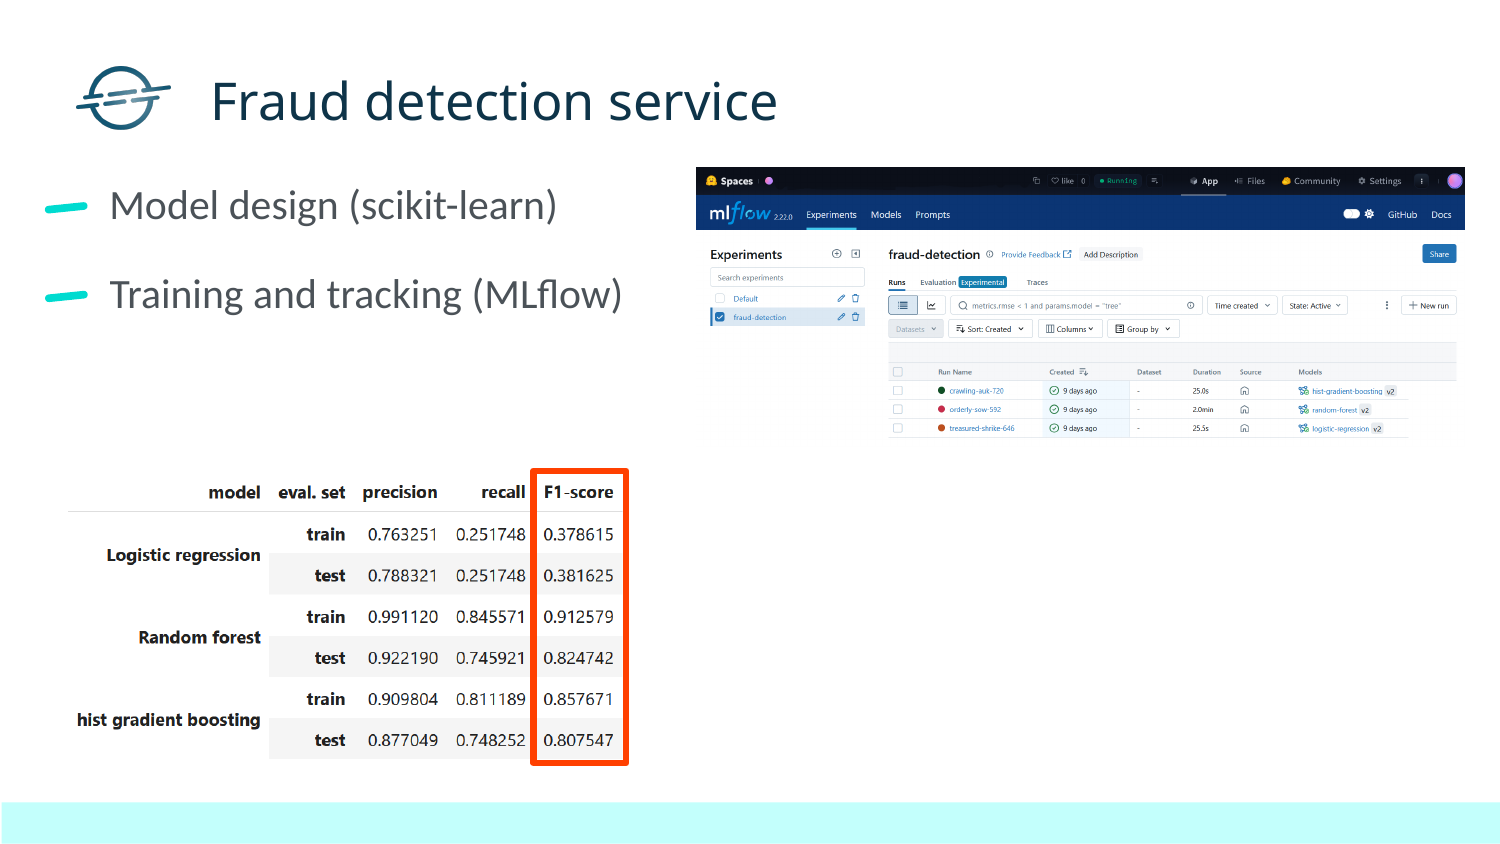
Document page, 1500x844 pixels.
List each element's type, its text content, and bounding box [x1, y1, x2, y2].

picture [64, 479, 533, 762]
title Training and tracking (MLflow) [94, 251, 643, 324]
text_box [1, 802, 1500, 844]
picture [696, 167, 1465, 447]
text_box [533, 470, 627, 764]
text_box [44, 202, 88, 214]
text_box [45, 290, 88, 303]
picture [76, 66, 171, 130]
title Model design (scikit-learn) [94, 162, 588, 236]
title Fraud detection service [195, 53, 1094, 141]
